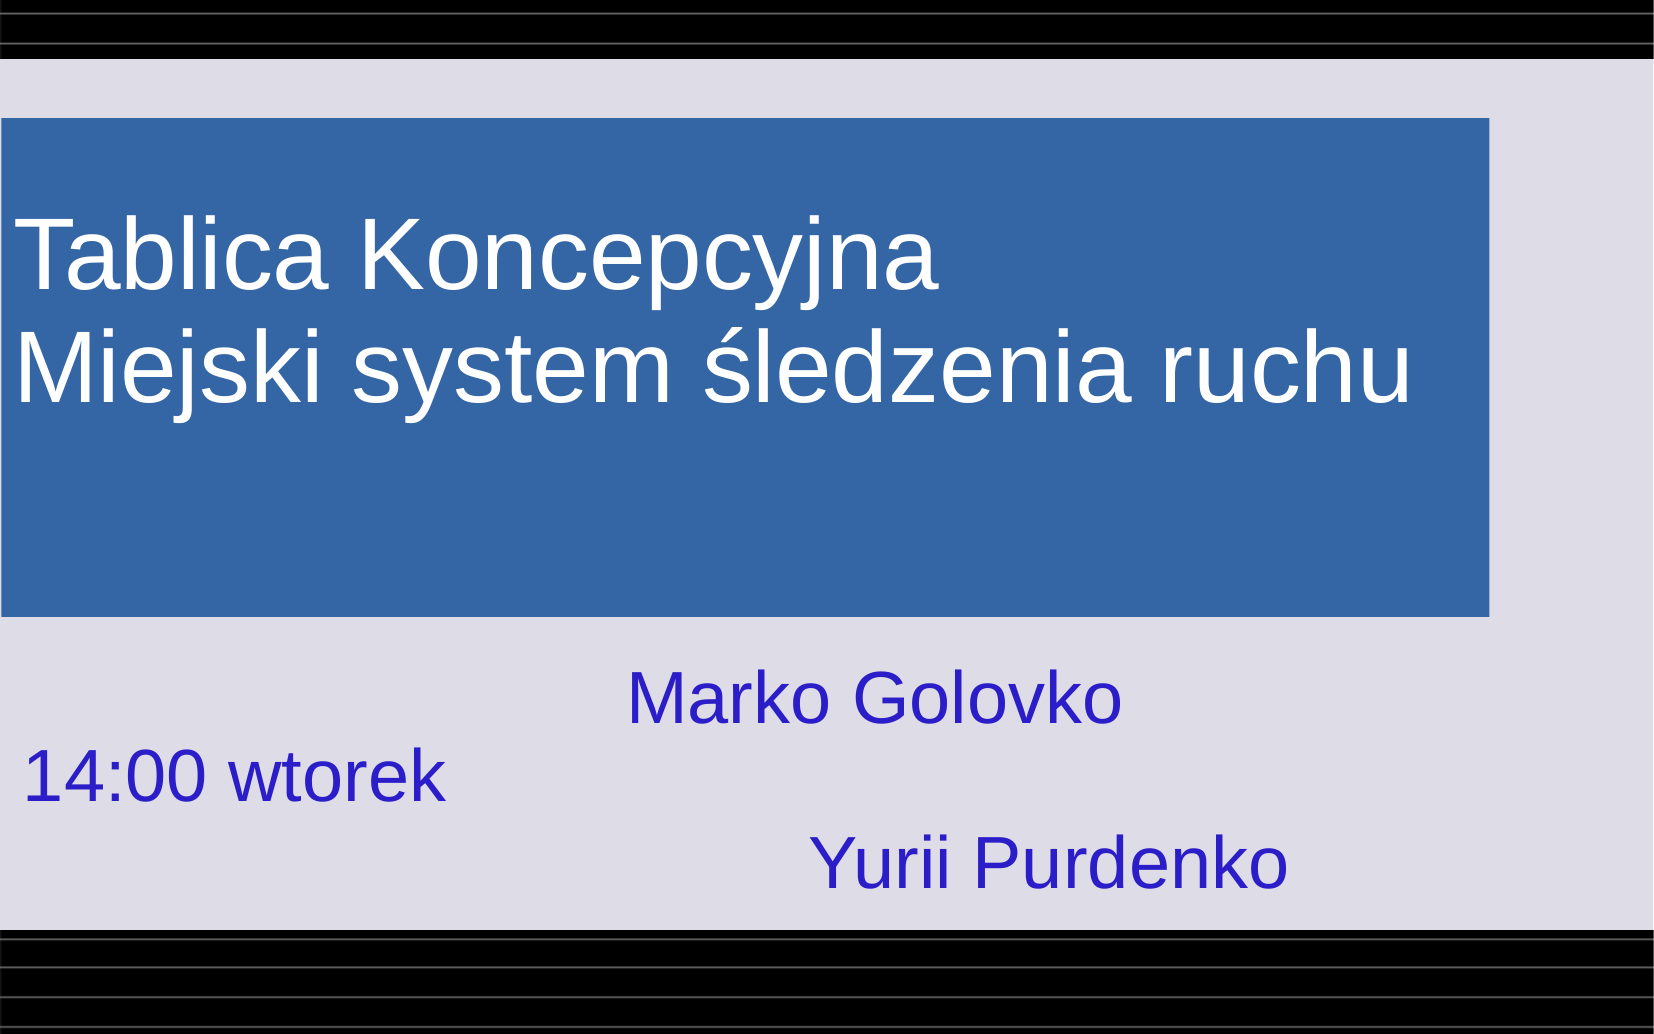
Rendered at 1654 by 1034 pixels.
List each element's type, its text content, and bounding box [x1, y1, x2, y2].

picture [0, 930, 1654, 1034]
subtitle Marko Golovko Yurii Purdenko [625, 656, 1489, 905]
text_box 14:00 wtorek [22, 651, 886, 901]
picture [0, 0, 1654, 59]
title Tablica Koncepcyjna Miejski system śledzenia ruchu [1, 118, 1490, 617]
